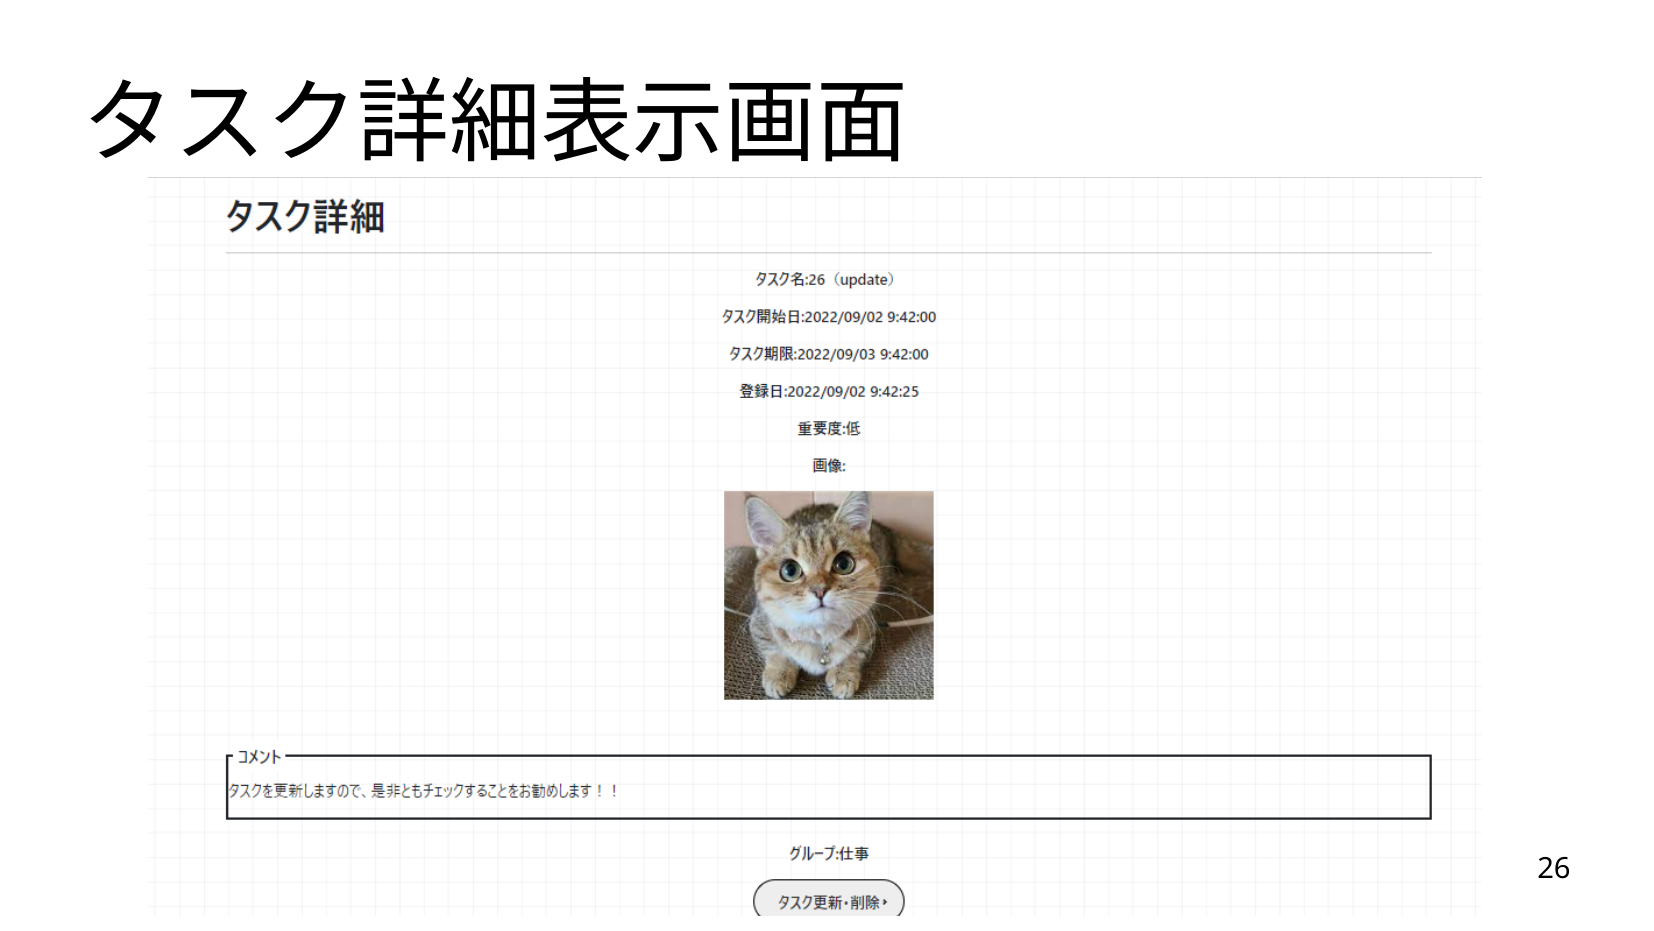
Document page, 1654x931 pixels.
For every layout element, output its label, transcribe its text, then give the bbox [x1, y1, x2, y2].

title タスク詳細表示画面 [82, 37, 1571, 193]
picture [147, 177, 1482, 916]
